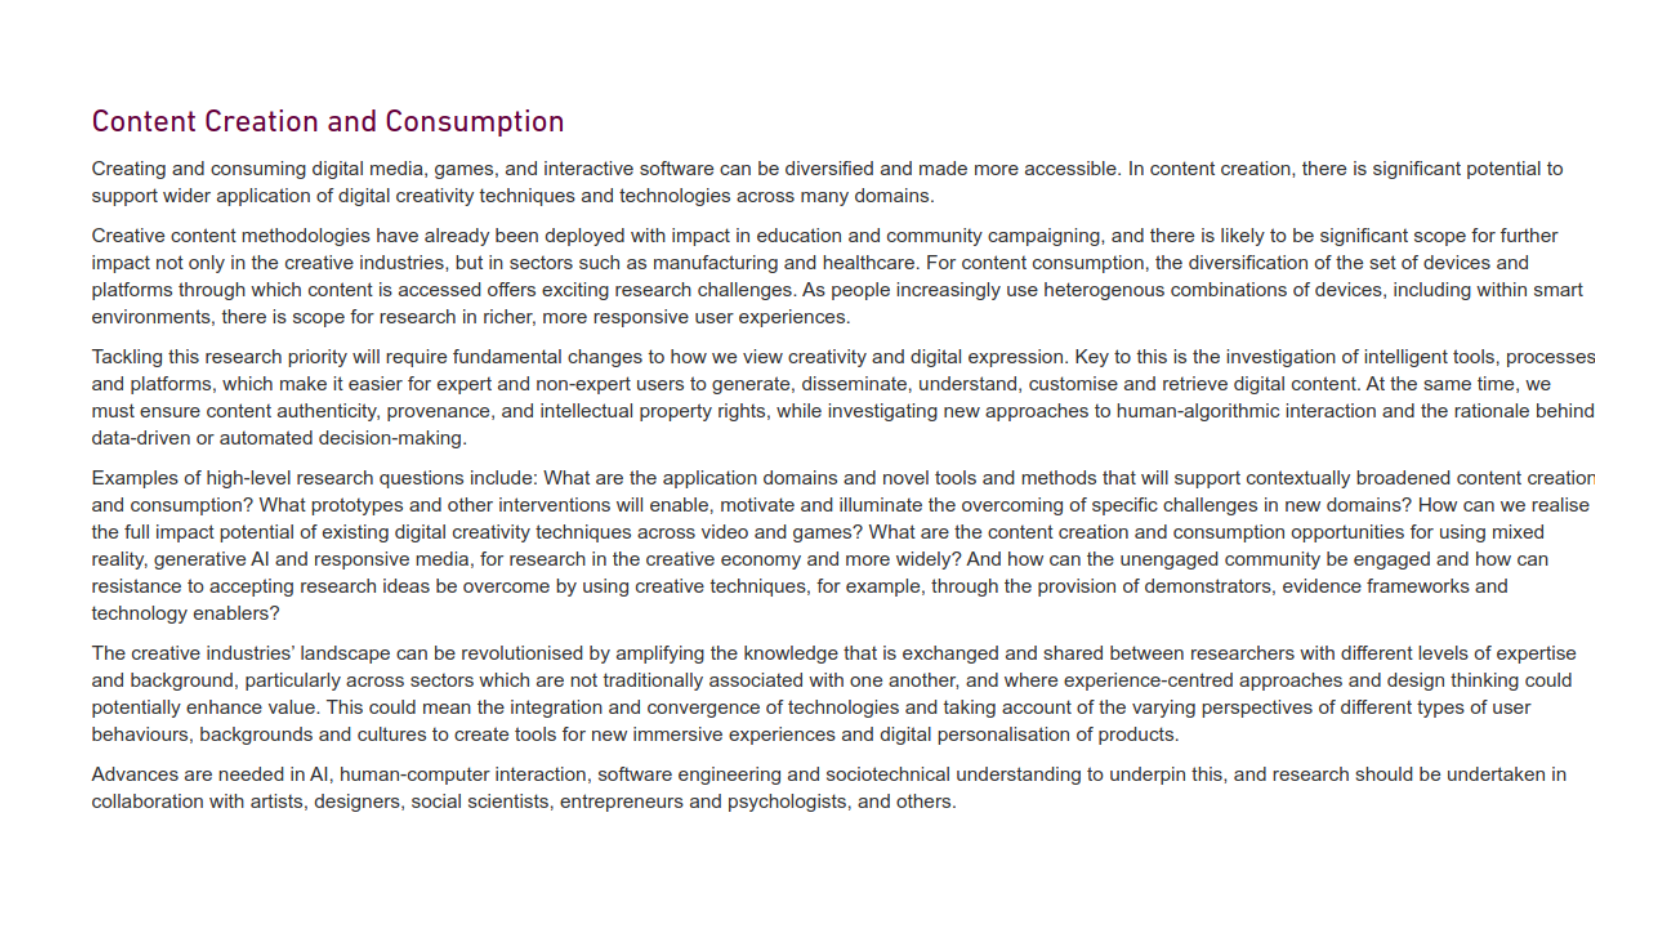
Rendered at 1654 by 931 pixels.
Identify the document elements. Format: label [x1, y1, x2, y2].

picture [82, 98, 1595, 830]
